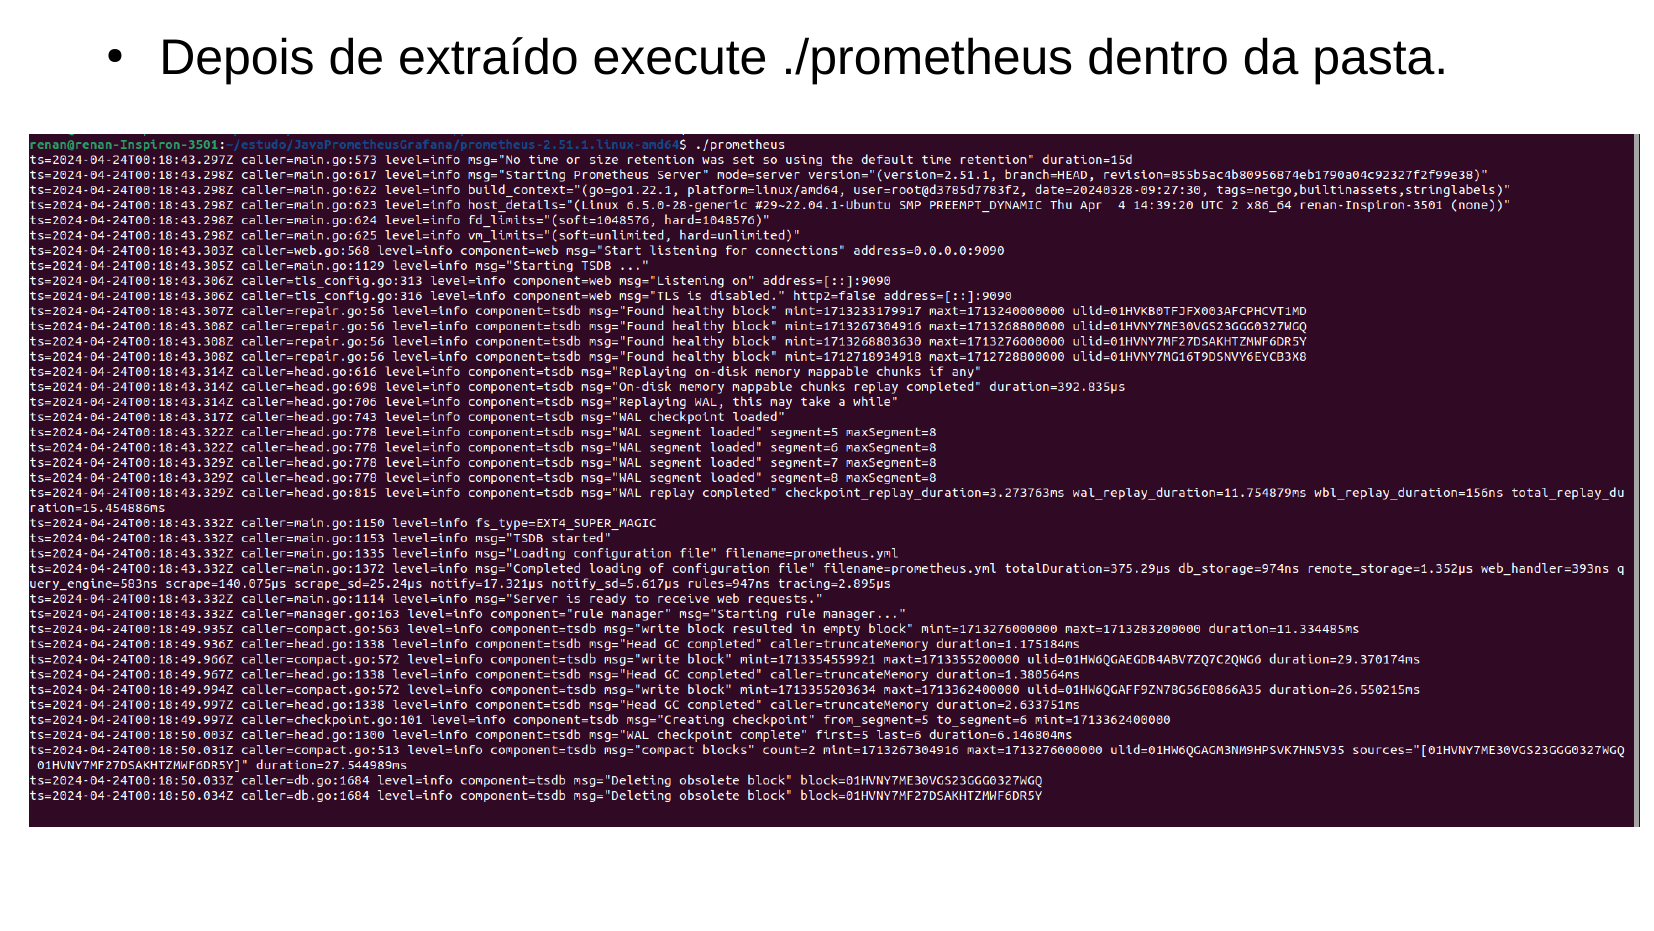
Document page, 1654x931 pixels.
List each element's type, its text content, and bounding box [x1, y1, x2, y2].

picture [29, 134, 1640, 827]
list Depois de extraído execute ./prometheus dentro da pasta. [88, 29, 1577, 134]
